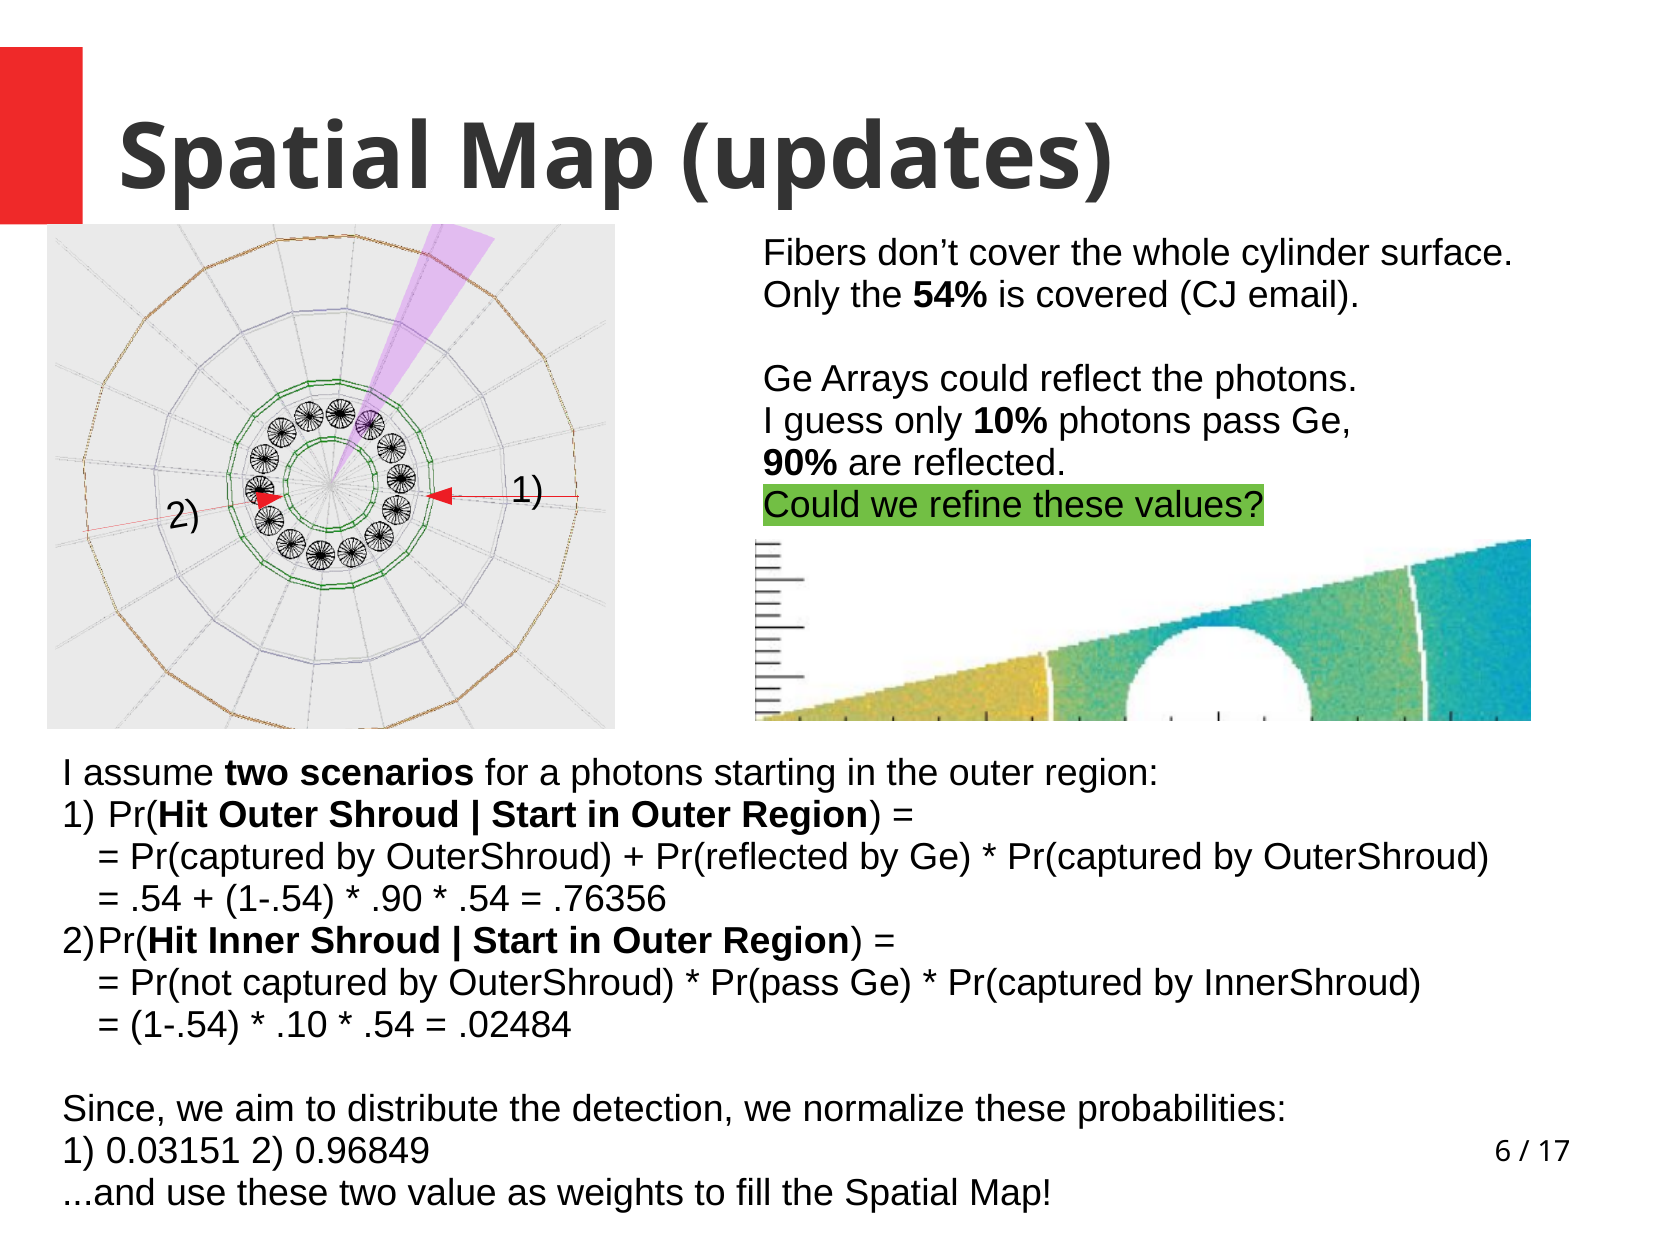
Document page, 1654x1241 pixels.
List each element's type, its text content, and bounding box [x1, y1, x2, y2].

title Spatial Map (updates) [118, 49, 1571, 257]
text_box I assume two scenarios for a photons starting in the outer region: Pr(Hit Outer Shroud | Start in Outer Region) = = Pr(captured by OuterShroud) + Pr(reflected by Ge) * Pr(captured by OuterShroud) = .54 + (1-.54) * .90 * .54 = .76356 Pr(Hit Inner Shroud | Start in Outer Region) = = Pr(not captured by OuterShroud) * Pr(pass Ge) * Pr(captured by InnerShroud) = (1-.54) * .10 * .54 = .02484 Since, we aim to distribute the detection, we normalize these probabilities: 1) 0.03151 2) 0.96849 ...and use these two value as weights to fill the Spatial Map! [47, 744, 1524, 1229]
text_box Fibers don’t cover the whole cylinder surface. Only the 54% is covered (CJ email). Ge Arrays could reflect the photons. I guess only 10% photons pass Ge, 90% are reflected. Could we refine these values? [748, 224, 1536, 560]
text_box 1) [496, 460, 559, 518]
picture [47, 224, 615, 729]
picture [755, 539, 1531, 721]
